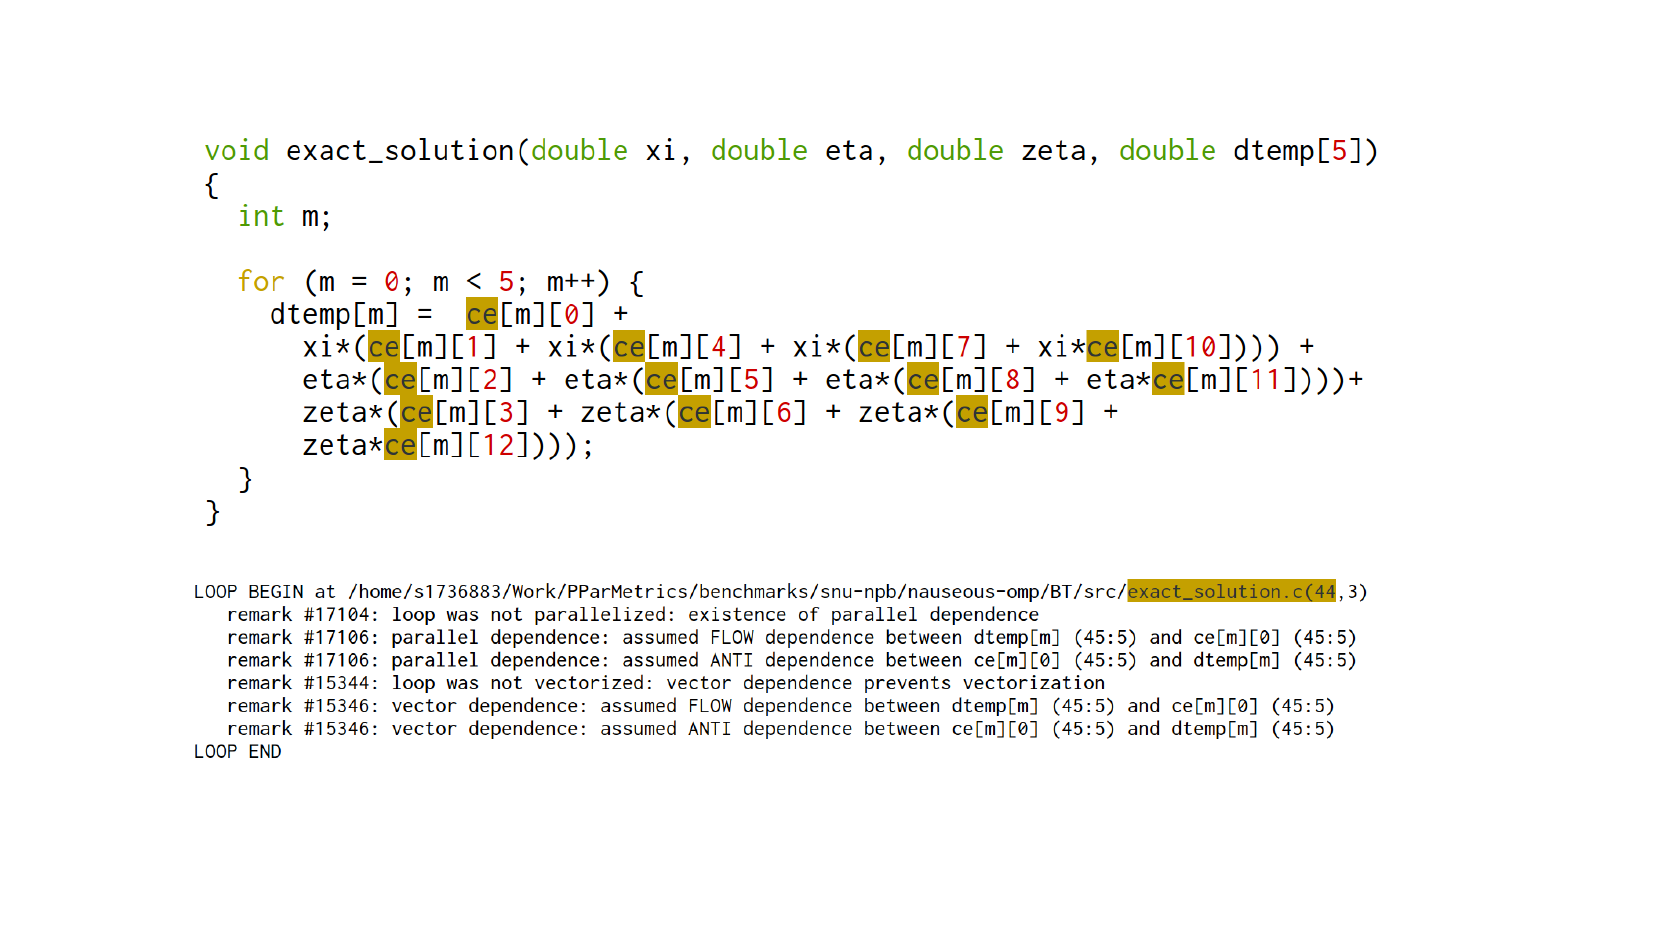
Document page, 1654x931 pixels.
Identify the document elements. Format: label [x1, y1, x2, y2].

picture [188, 578, 1371, 763]
picture [200, 131, 1382, 532]
